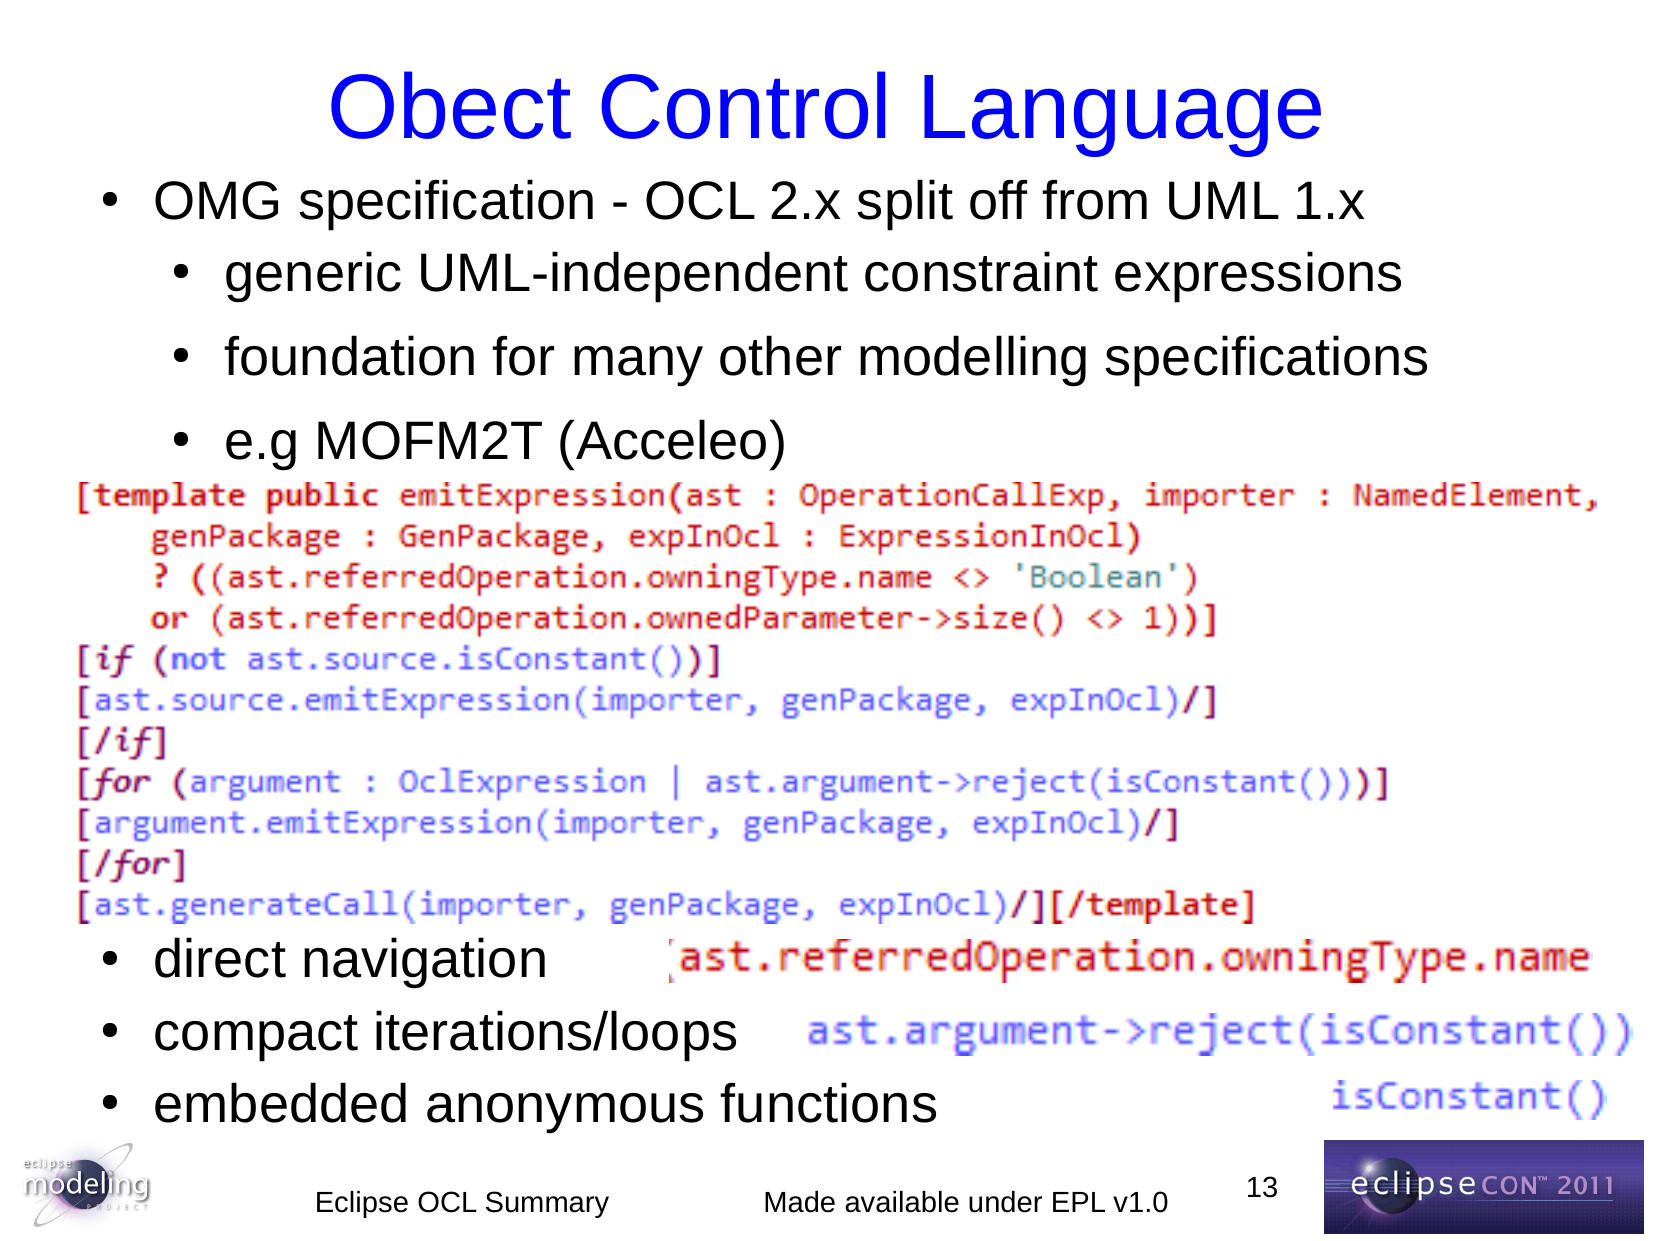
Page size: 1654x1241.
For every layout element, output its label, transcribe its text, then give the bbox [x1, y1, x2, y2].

picture [1324, 1140, 1644, 1234]
picture [807, 1013, 1633, 1056]
picture [669, 939, 1593, 983]
picture [78, 482, 1597, 924]
title Obect Control Language [82, 49, 1571, 166]
picture [9, 1136, 156, 1235]
list OMG specification - OCL 2.x split off from UML 1.x generic UML-independent constraint expressions foundation for many other modelling specifications e.g MOFM2T (Acceleo) direct navigation compact iterations/loops embedded anonymous functions [82, 924, 1571, 1135]
picture [1333, 1080, 1607, 1121]
list OMG specification - OCL 2.x split off from UML 1.x generic UML-independent constraint expressions foundation for many other modelling specifications e.g MOFM2T (Acceleo) direct navigation compact iterations/loops embedded anonymous functions [82, 170, 1571, 482]
